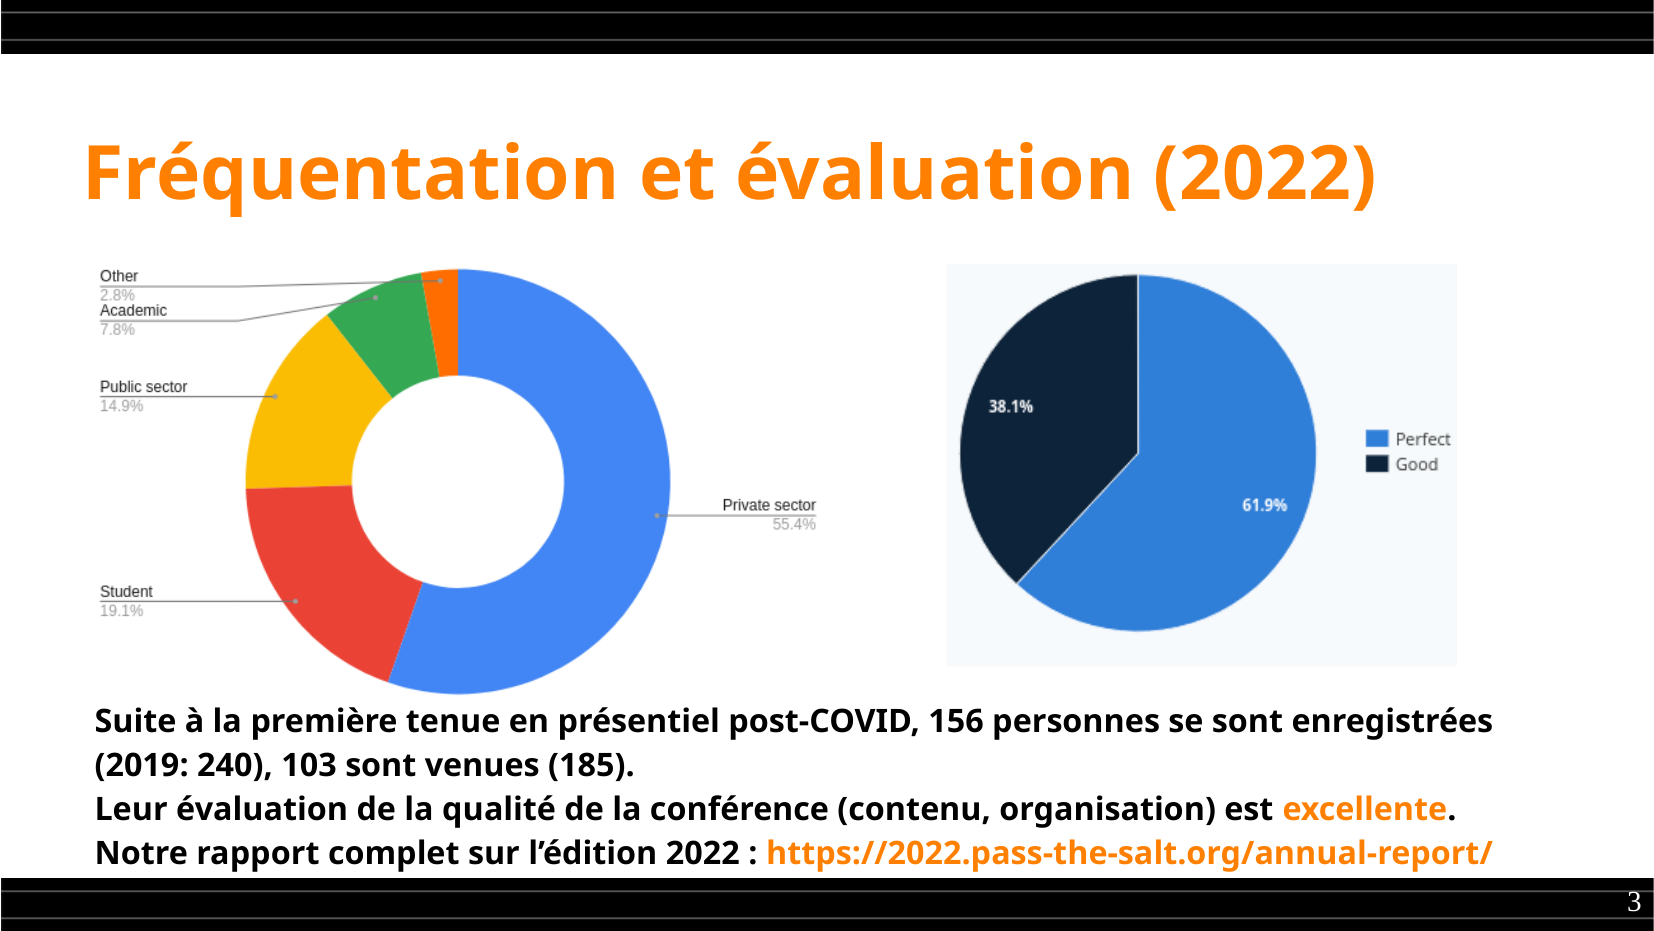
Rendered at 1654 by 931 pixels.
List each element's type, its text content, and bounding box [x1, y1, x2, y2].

picture [1, 0, 1654, 54]
list Suite à la première tenue en présentiel post-COVID, 156 personnes se sont enregistrées (2019: 240), 103 sont venues (185). Leur évaluation de la qualité de la conférence (contenu, organisation) est excellente. Notre rapport complet sur l’édition 2022 : https://2022.pass-the-salt.org/annual-report/ [94, 307, 1571, 875]
title Fréquentation et évaluation (2022) [82, 92, 1571, 249]
picture [83, 251, 827, 704]
picture [1, 878, 1654, 931]
picture [923, 264, 1457, 682]
